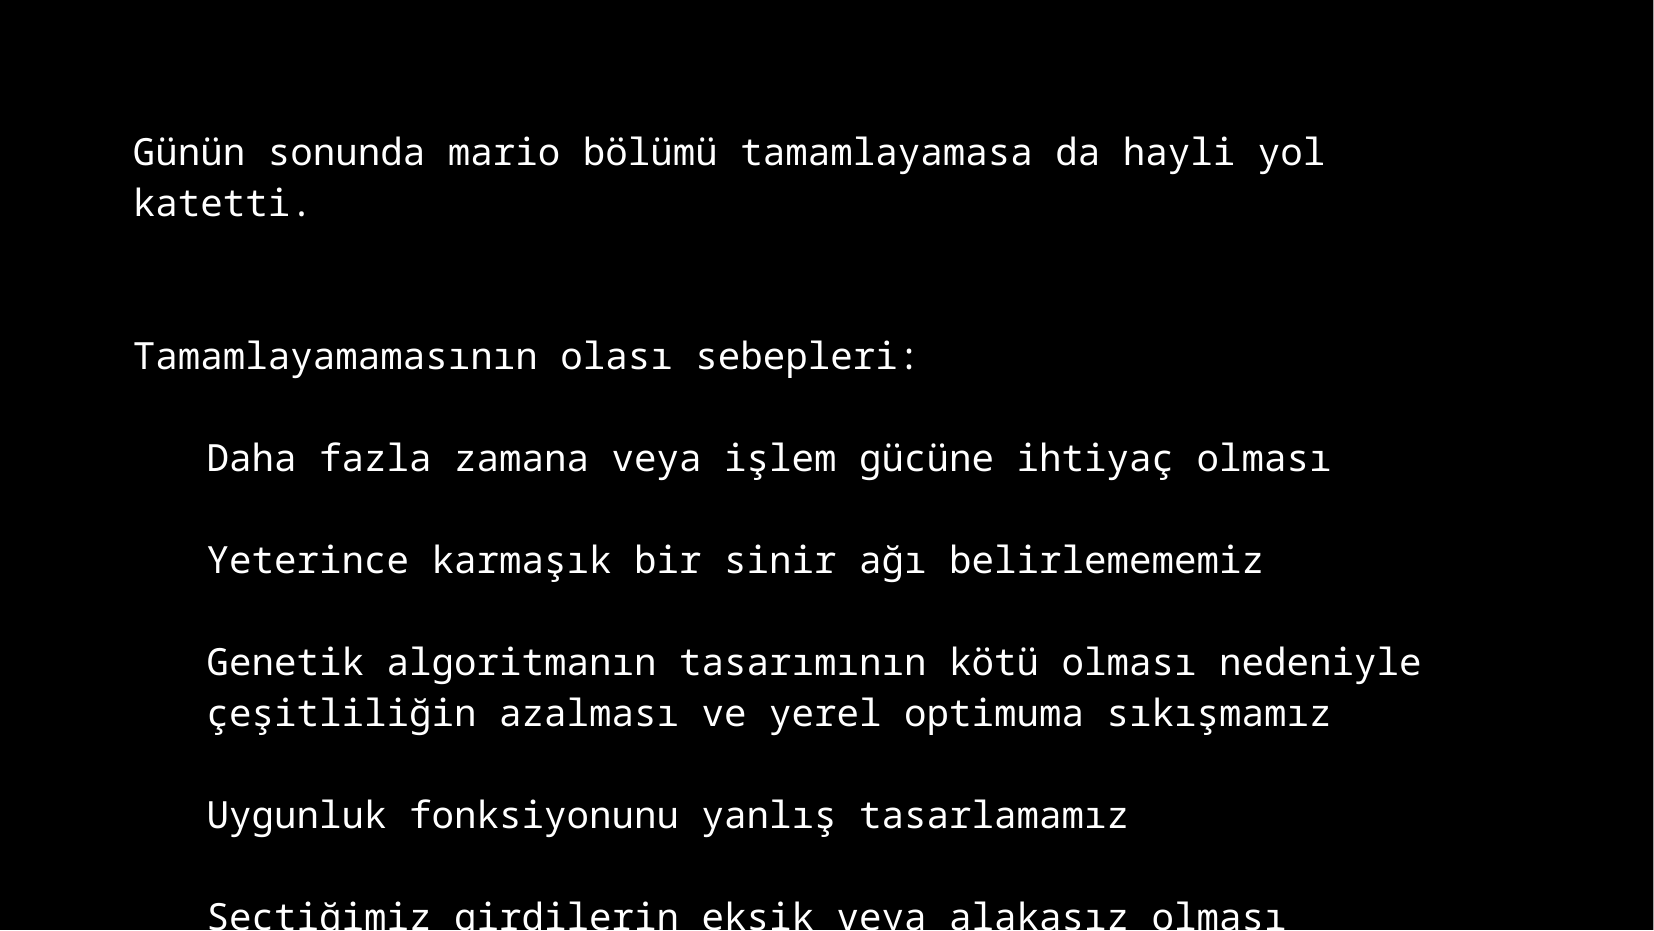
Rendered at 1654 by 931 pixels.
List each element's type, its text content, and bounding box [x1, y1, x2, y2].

text_box Günün sonunda mario bölümü tamamlayamasa da hayli yol katetti. Tamamlayamamasının olası sebepleri: Daha fazla zamana veya işlem gücüne ihtiyaç olması Yeterince karmaşık bir sinir ağı belirlemememiz Genetik algoritmanın tasarımının kötü olması nedeniyle çeşitliliğin azalması ve yerel optimuma sıkışmamız Uygunluk fonksiyonunu yanlış tasarlamamız Seçtiğimiz girdilerin eksik veya alakasız olması [118, 118, 1536, 827]
